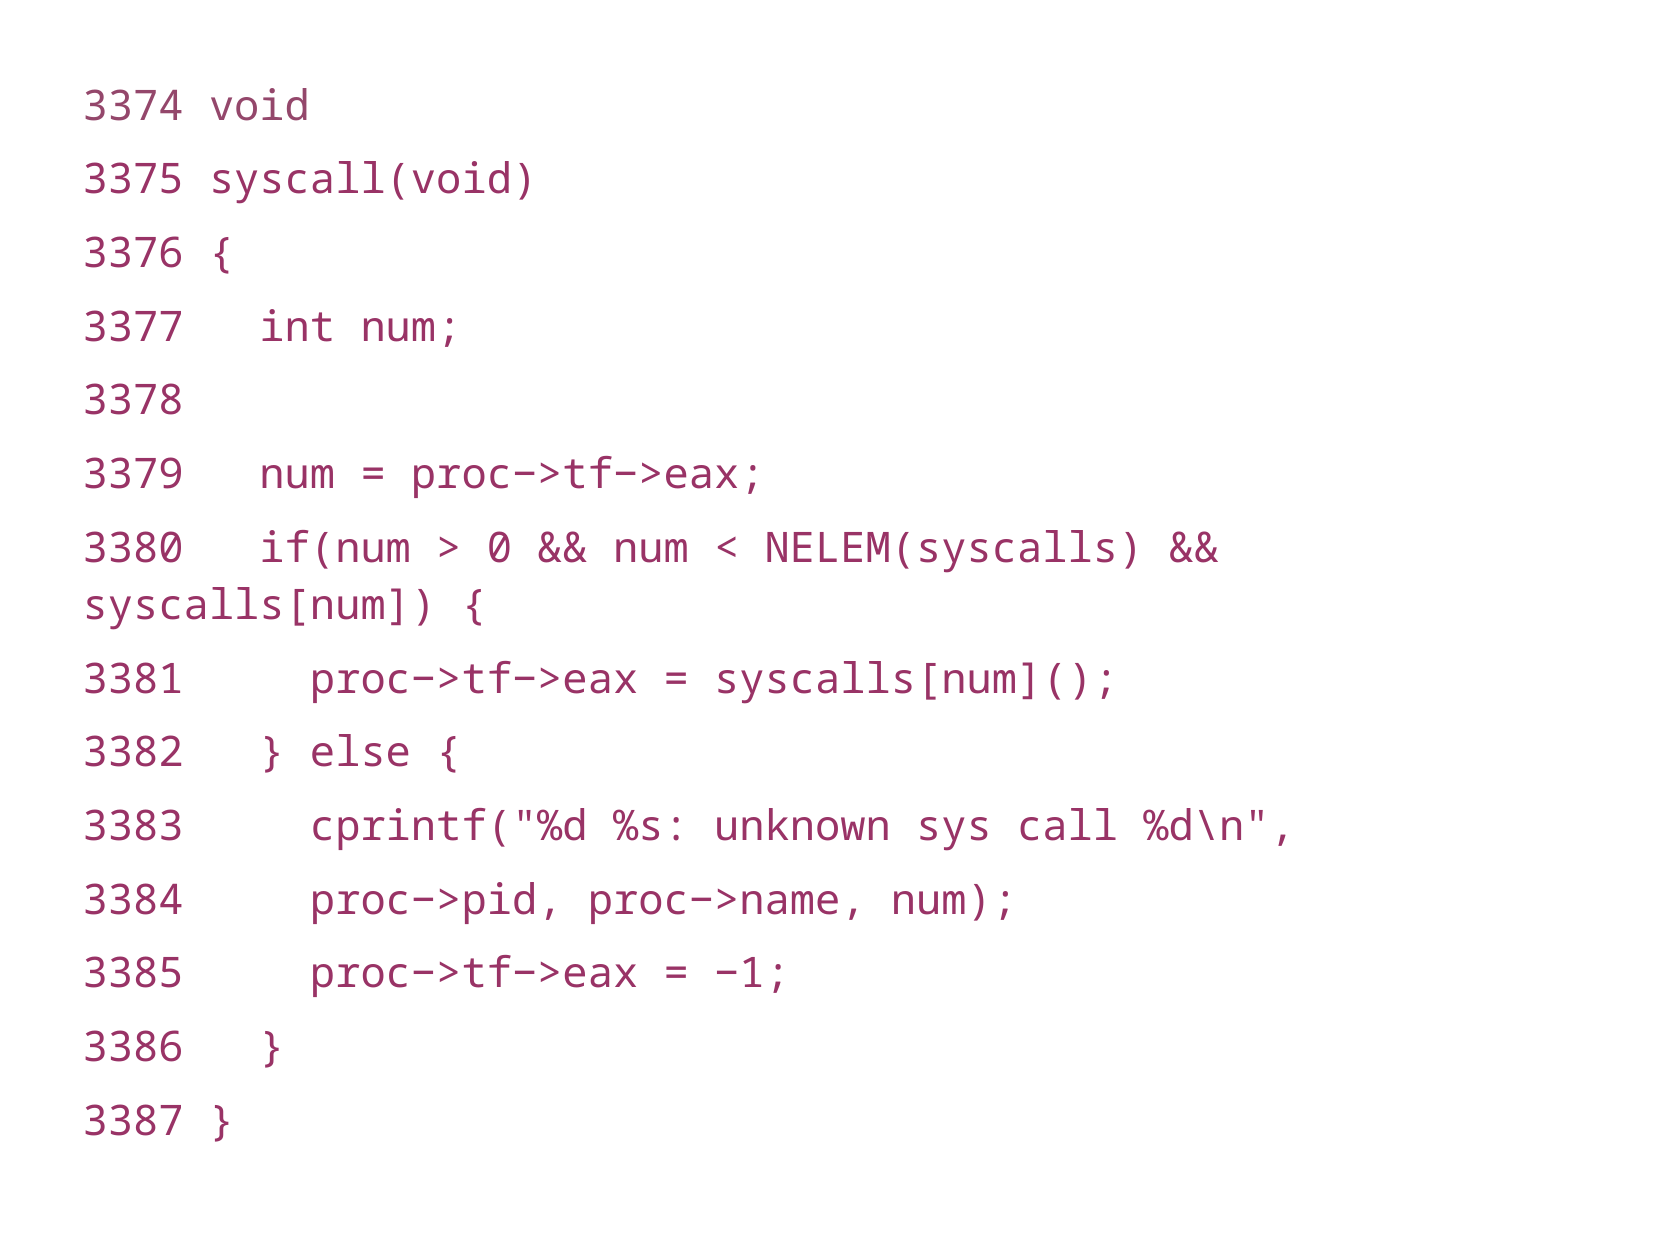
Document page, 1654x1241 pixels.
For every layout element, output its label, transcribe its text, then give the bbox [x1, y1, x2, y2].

list 3374 void 3375 syscall(void) 3376 { 3377 int num; 3378 3379 num = proc−>tf−>eax; 3380 if(num > 0 && num < NELEM(syscalls) && syscalls[num]) { 3381 proc−>tf−>eax = syscalls[num](); 3382 } else { 3383 cprintf("%d %s: unknown sys call %d\n", 3384 proc−>pid, proc−>name, num); 3385 proc−>tf−>eax = −1; 3386 } 3387 } [82, 75, 1571, 1163]
